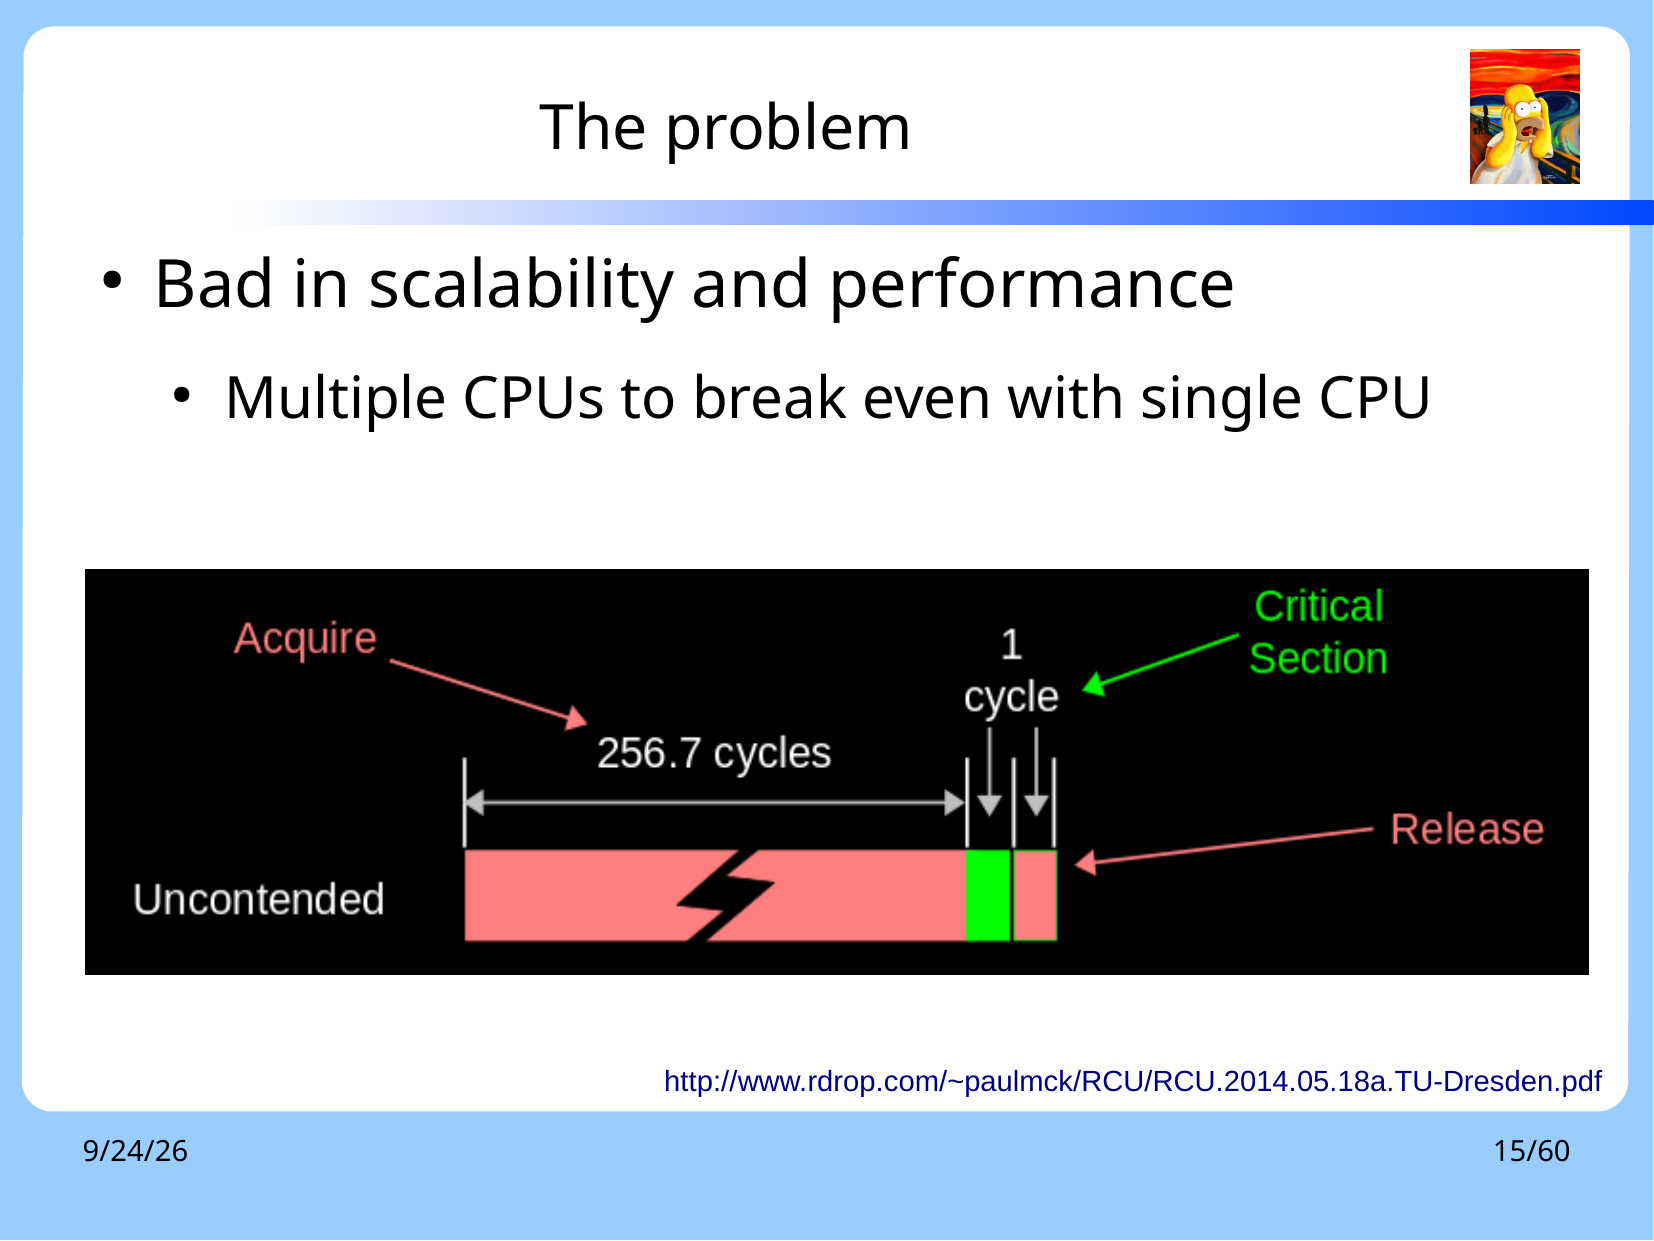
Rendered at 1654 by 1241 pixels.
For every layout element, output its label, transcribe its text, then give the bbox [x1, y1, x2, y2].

text_box http://www.rdrop.com/~paulmck/RCU/RCU.2014.05.18a.TU-Dresden.pdf [649, 1057, 1641, 1115]
picture [85, 569, 1589, 976]
picture [1470, 49, 1580, 184]
title The problem [82, 49, 1371, 201]
list Bad in scalability and performance Multiple CPUs to break even with single CPU [82, 236, 1571, 956]
